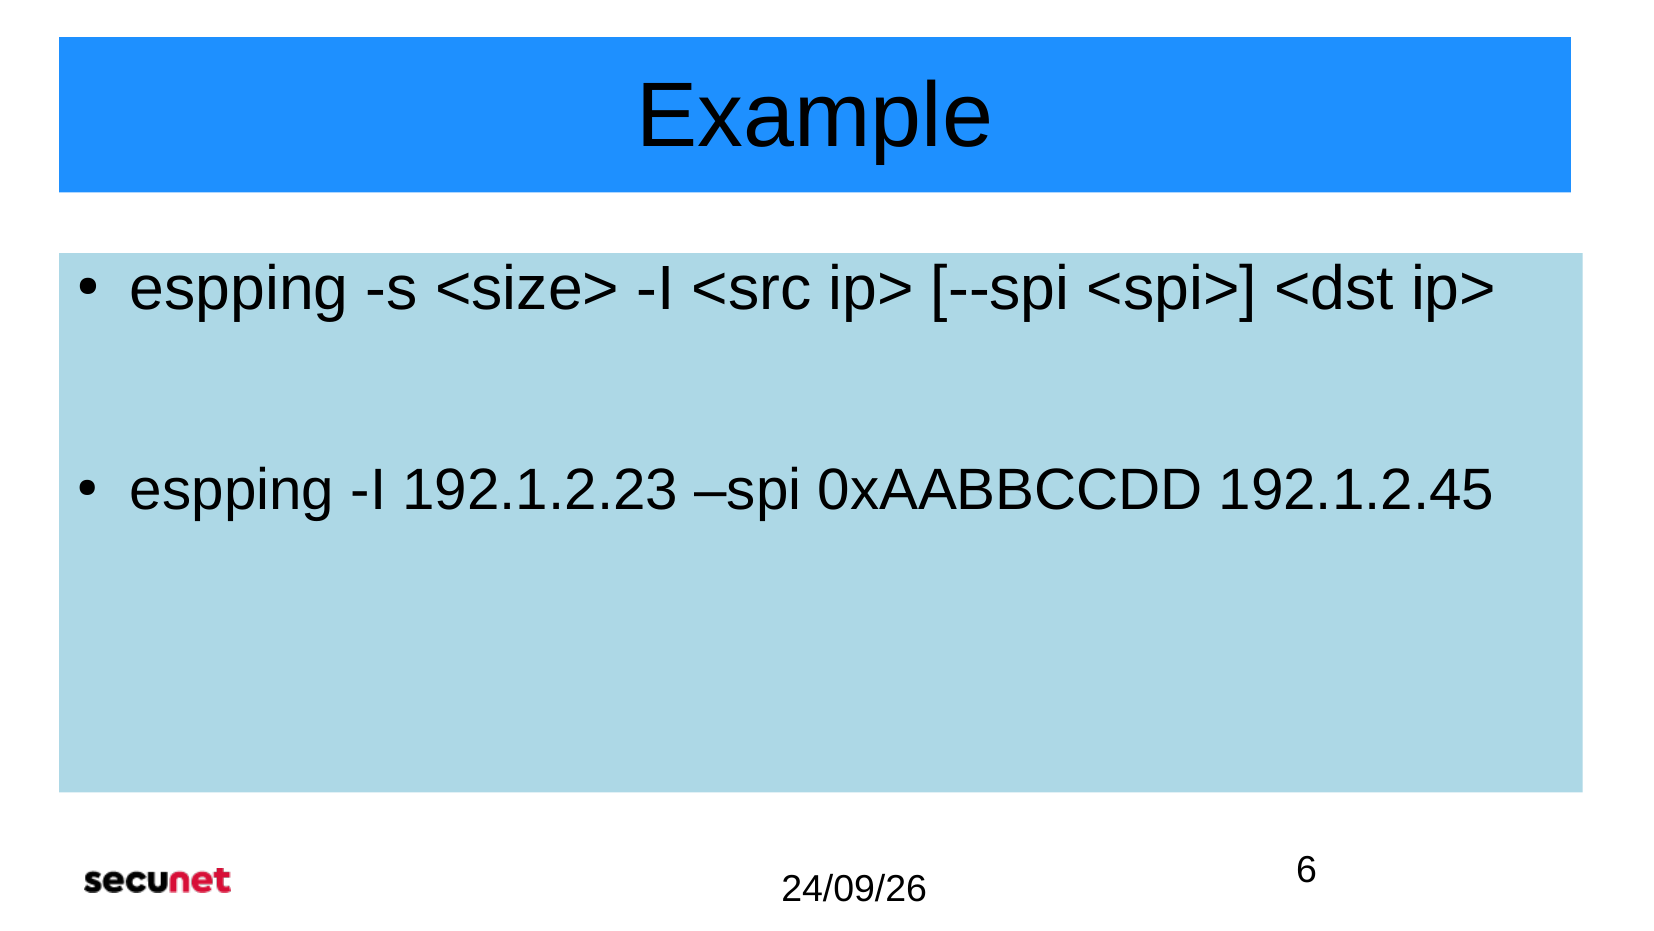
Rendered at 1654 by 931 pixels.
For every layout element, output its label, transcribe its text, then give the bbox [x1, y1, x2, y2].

picture [84, 868, 231, 893]
title Example [59, 37, 1571, 193]
list espping -s <size> -I <src ip> [--spi <spi>] <dst ip> espping -I 192.1.2.23 –spi 0xAABBCCDD 192.1.2.45 [59, 253, 1583, 793]
